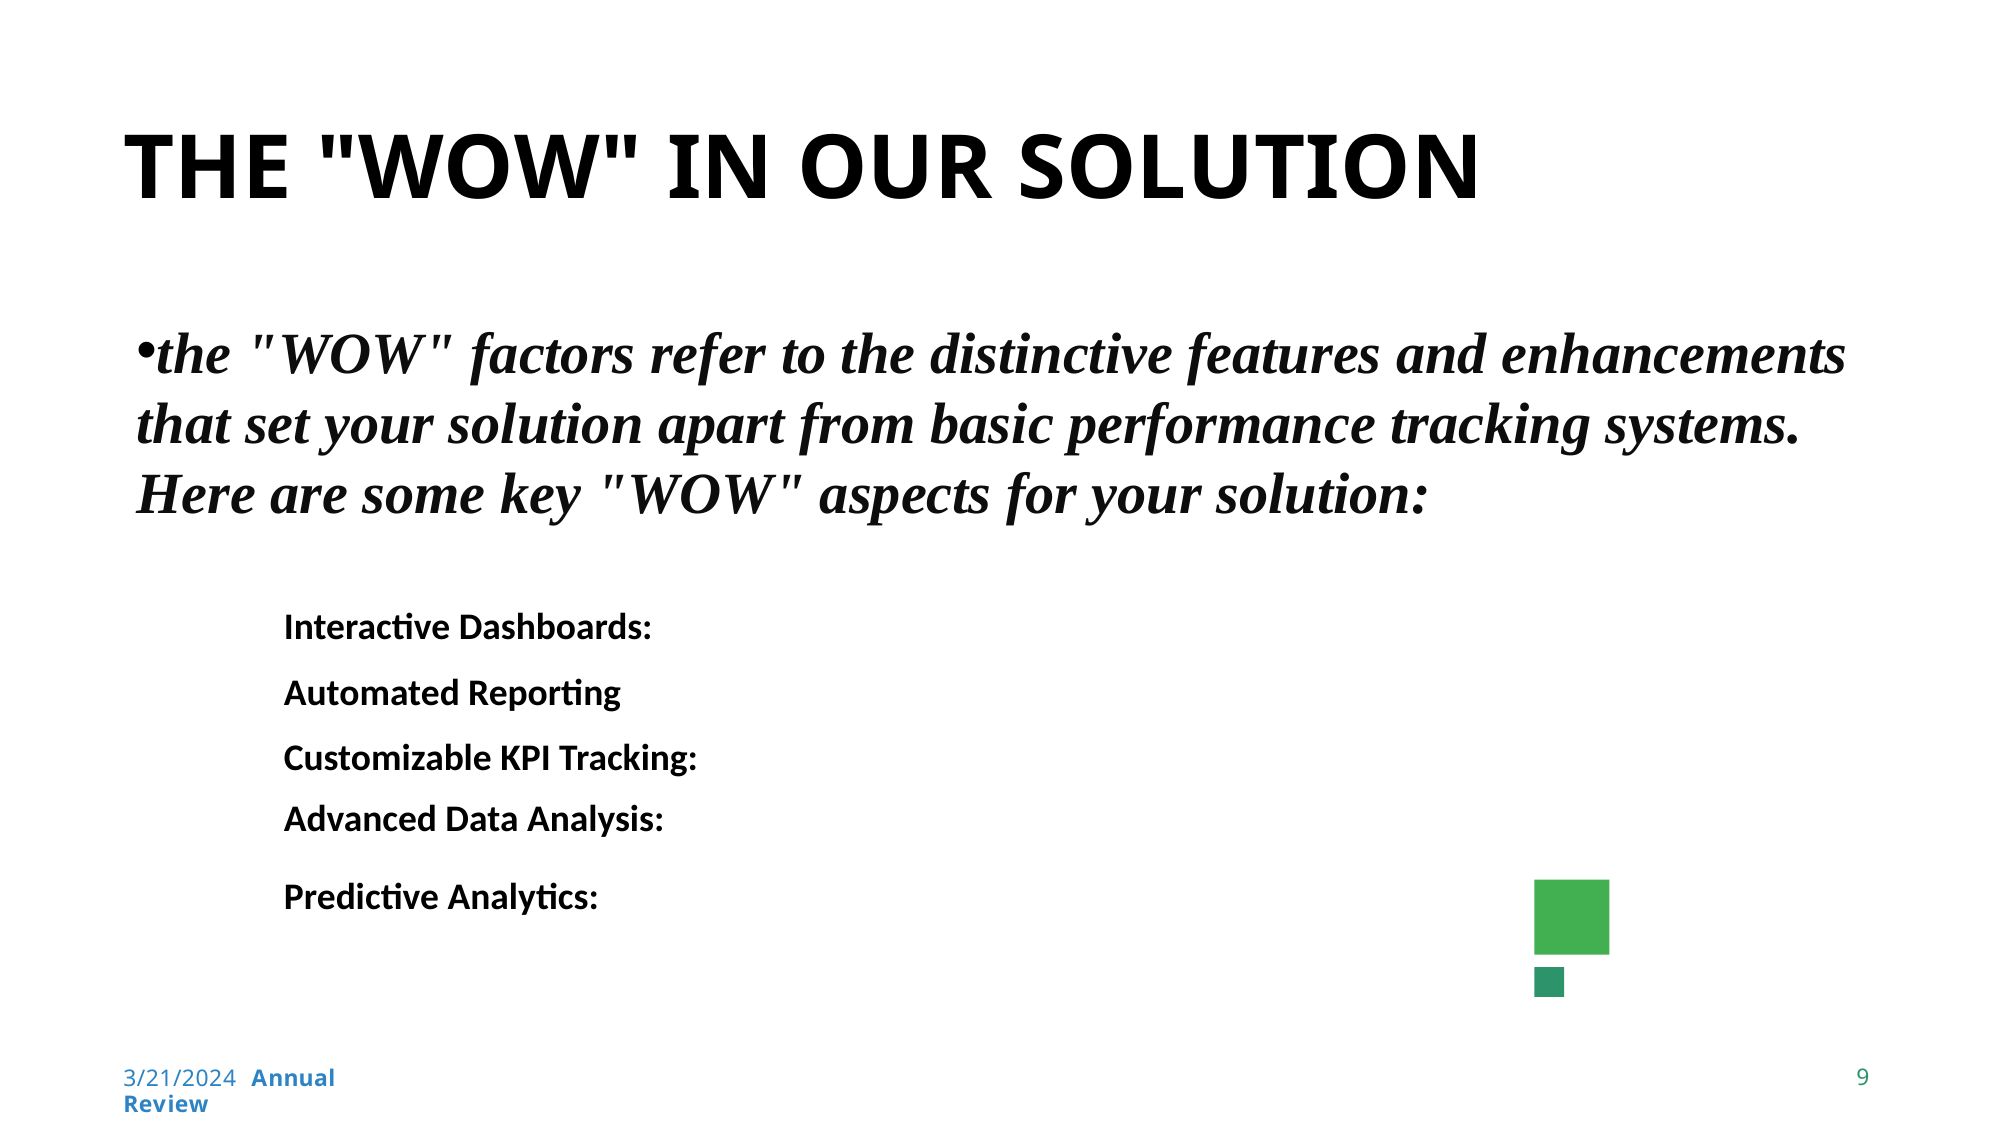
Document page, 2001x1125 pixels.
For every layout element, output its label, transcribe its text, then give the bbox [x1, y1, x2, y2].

text_box Interactive Dashboards: [268, 594, 1271, 655]
text_box the "WOW" factors refer to the distinctive features and enhancements that set your solution apart from basic performance tracking systems. Here are some key "WOW" aspects for your solution: [121, 307, 1888, 535]
text_box Customizable KPI Tracking: [268, 725, 1271, 786]
text_box [1534, 967, 1565, 997]
text_box 3/21/2024 Annual Review [123, 1063, 415, 1092]
text_box [1534, 879, 1610, 955]
text_box Automated Reporting [268, 660, 1271, 721]
title THE "WOW" IN OUR SOLUTION [121, 107, 1513, 218]
text_box Advanced Data Analysis: [268, 786, 1271, 847]
text_box Predictive Analytics: [268, 864, 1271, 926]
text_box 9 [1849, 1061, 1888, 1094]
